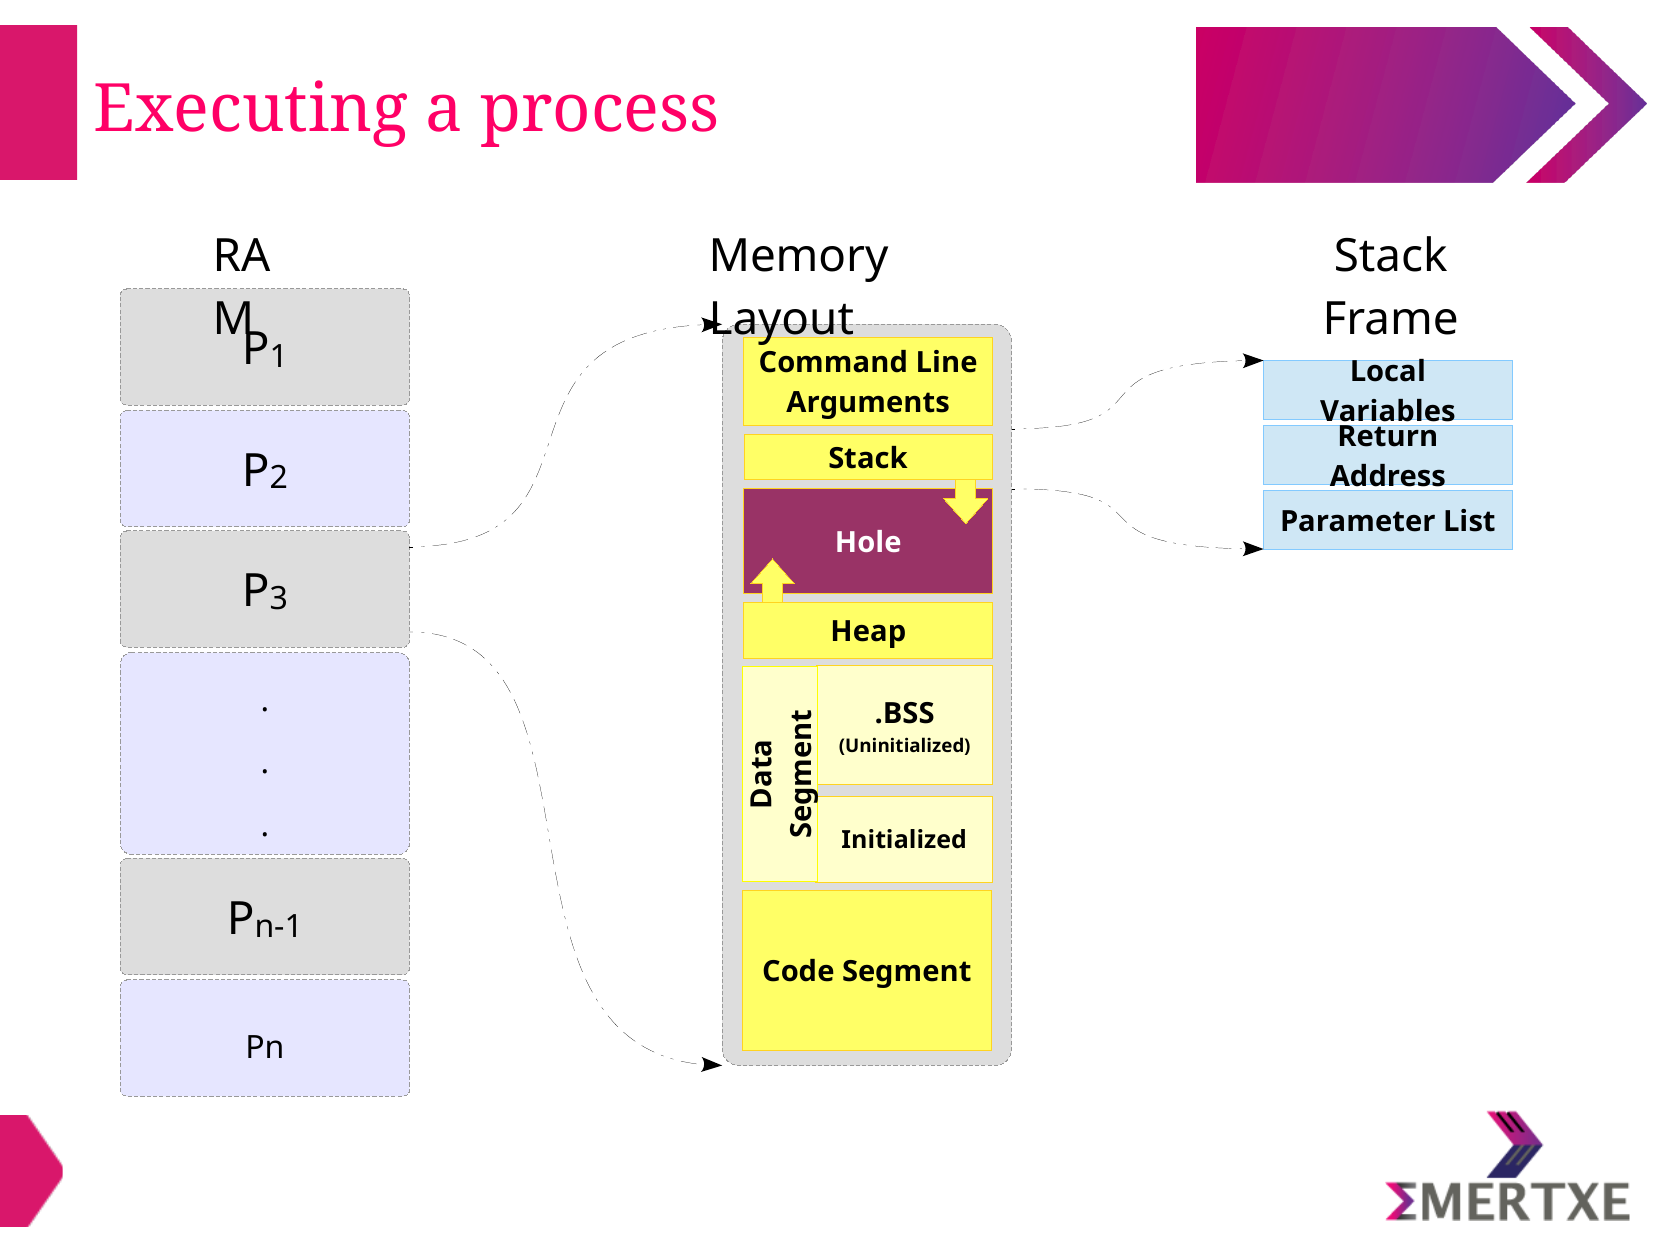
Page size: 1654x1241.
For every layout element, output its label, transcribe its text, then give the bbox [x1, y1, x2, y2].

title Executing a process [93, 2, 1571, 210]
text_box Command Line Arguments [743, 337, 993, 426]
text_box Pn [120, 979, 410, 1097]
text_box Return Address [1263, 425, 1513, 485]
picture [1571, 27, 1647, 183]
text_box P1 [250, 337, 262, 348]
text_box P2 [120, 410, 410, 527]
text_box [722, 337, 1012, 1066]
text_box Pn-1 [120, 858, 410, 975]
text_box P3 [120, 530, 410, 648]
text_box .BSS (Uninitialized) [816, 665, 993, 785]
text_box Memory Layout [693, 215, 1040, 337]
picture [1385, 1107, 1631, 1221]
text_box Heap [743, 602, 993, 659]
text_box Parameter List [1263, 490, 1513, 550]
text_box Code Segment [742, 890, 992, 1051]
text_box . . . [120, 652, 410, 855]
text_box Initialized [815, 796, 993, 883]
text_box Local Variables [1263, 360, 1513, 420]
text_box RAM [197, 215, 322, 337]
text_box P1 [120, 288, 410, 406]
text_box Data Segment [742, 666, 818, 882]
text_box Stack [744, 434, 993, 480]
text_box Hole [743, 488, 993, 594]
text_box Stack Frame [1308, 215, 1487, 337]
